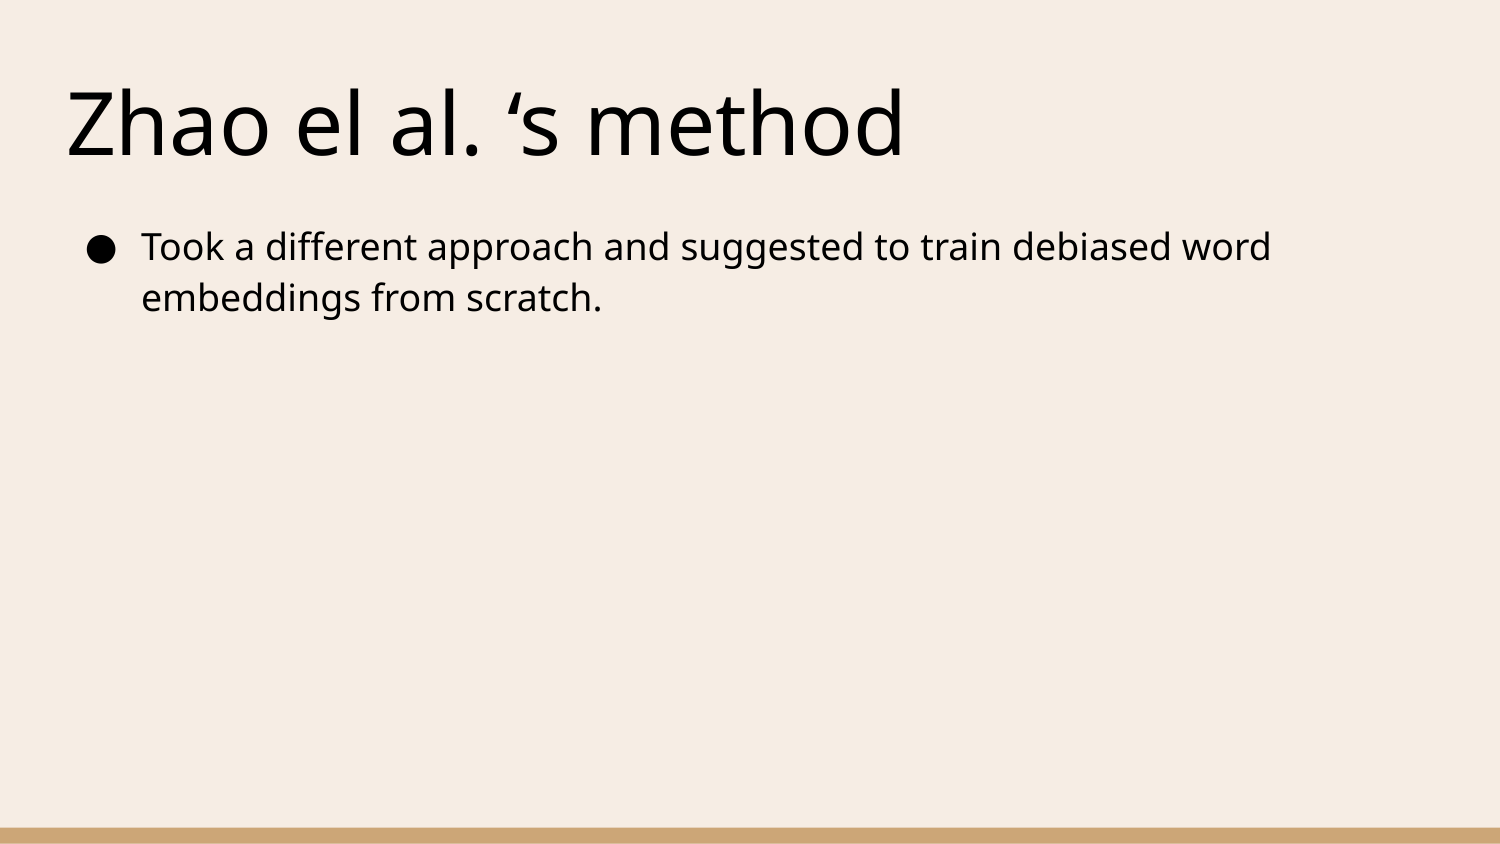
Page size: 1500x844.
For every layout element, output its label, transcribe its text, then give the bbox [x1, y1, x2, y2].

list Took a different approach and suggested to train debiased word embeddings from scratch. [51, 200, 1449, 752]
title Zhao el al. ‘s method [51, 51, 1449, 189]
